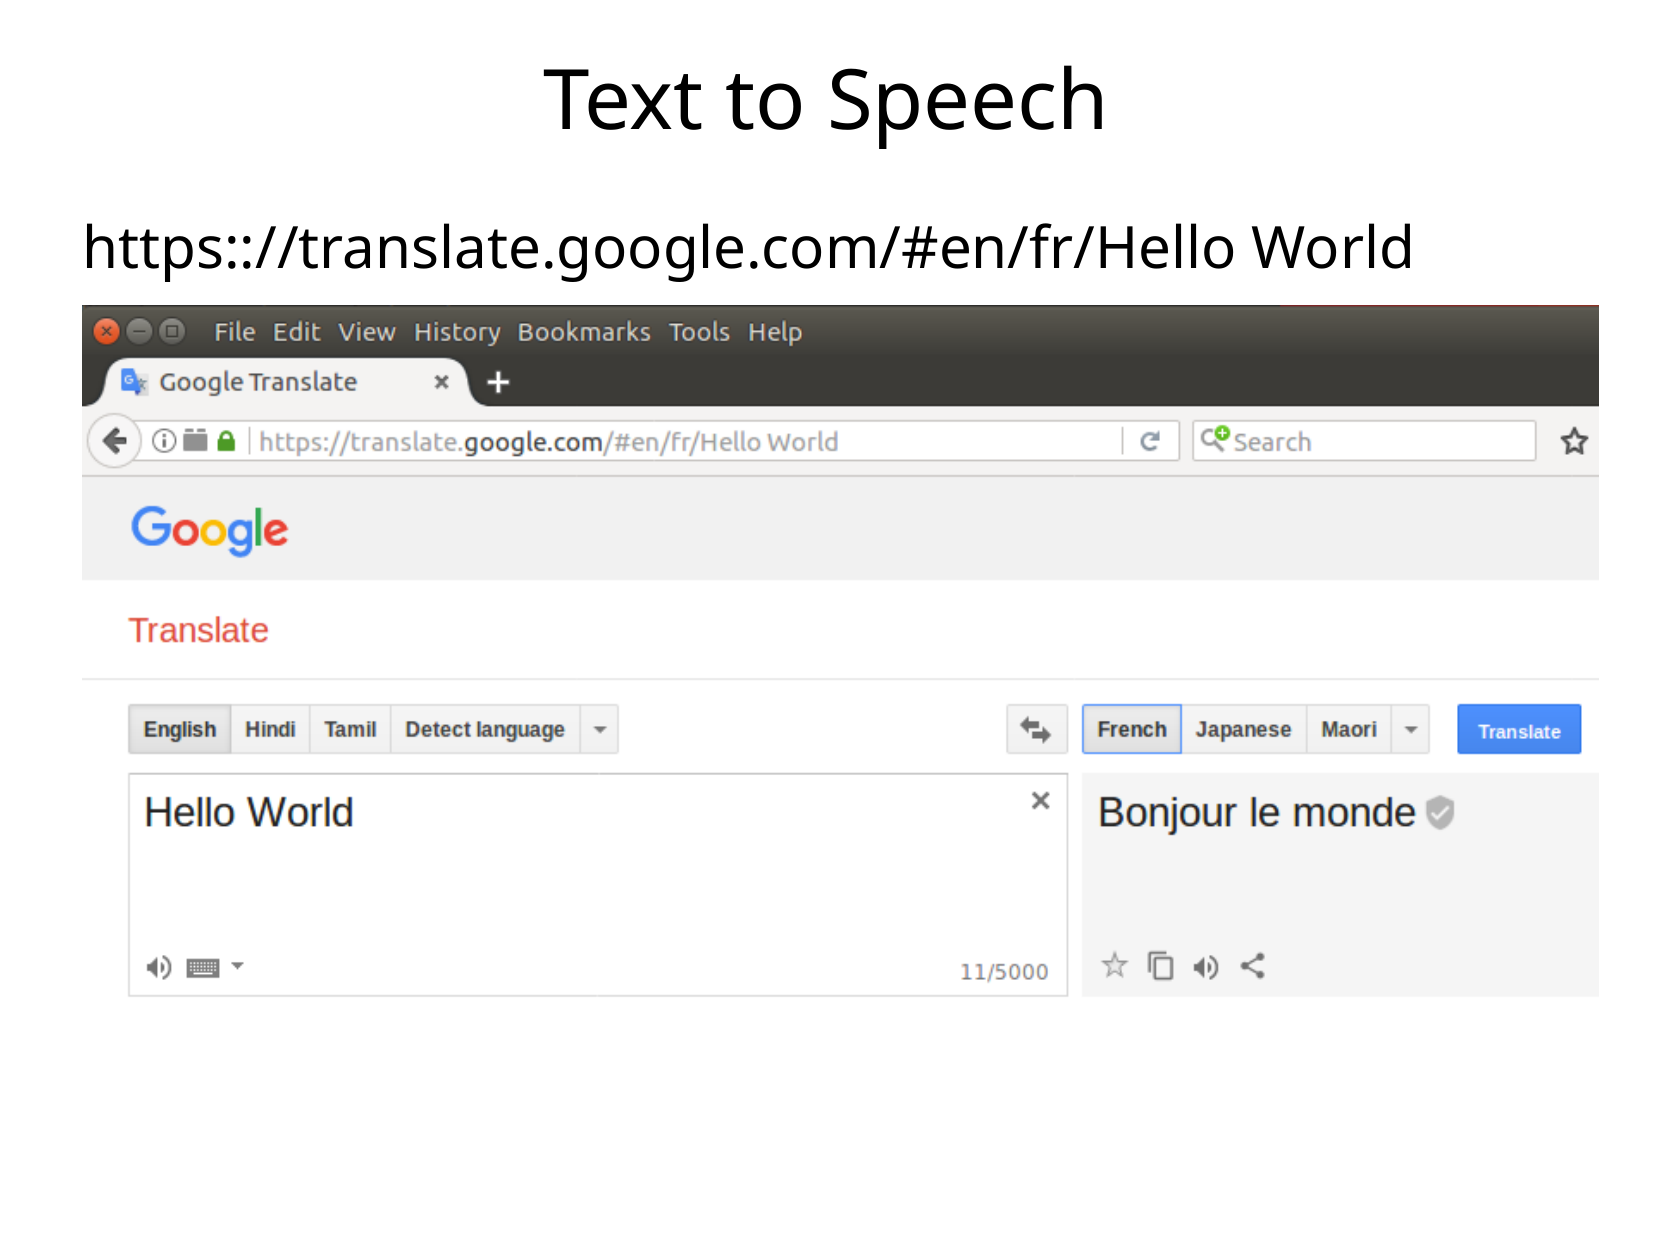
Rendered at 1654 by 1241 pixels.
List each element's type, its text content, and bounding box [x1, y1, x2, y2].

title Text to Speech [82, 32, 1571, 162]
subtitle https:://translate.google.com/#en/fr/Hello World [82, 162, 1571, 305]
picture [82, 305, 1599, 1110]
